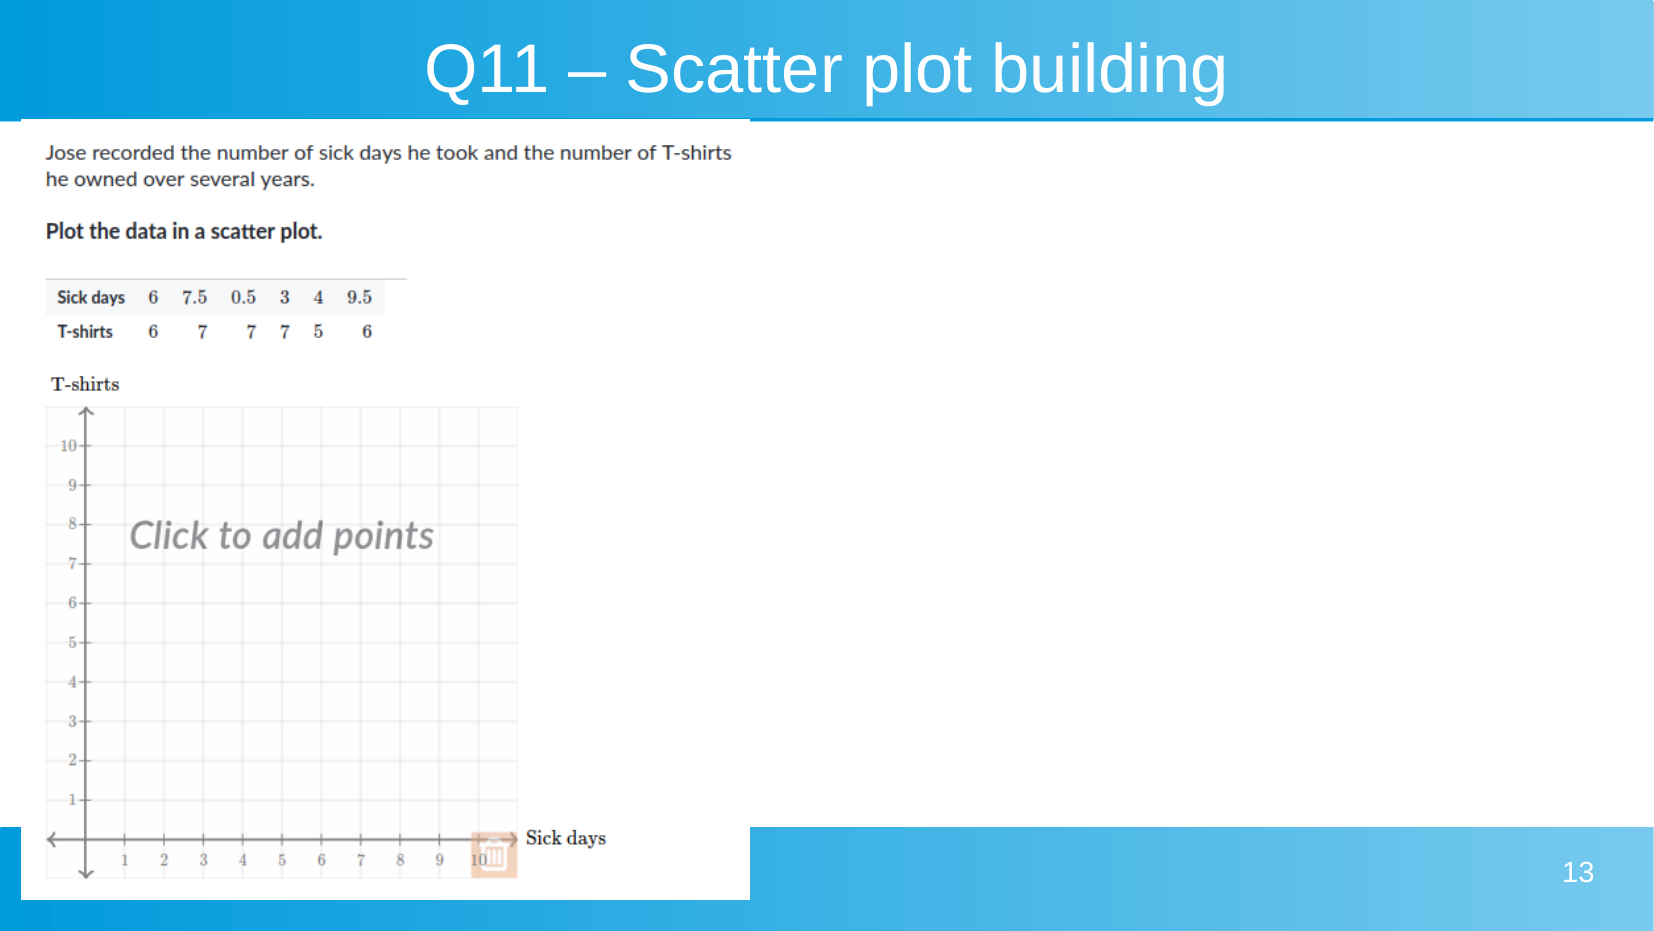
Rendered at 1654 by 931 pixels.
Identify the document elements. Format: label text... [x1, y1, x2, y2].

title Q11 – Scatter plot building [59, 29, 1595, 108]
picture [21, 120, 751, 901]
